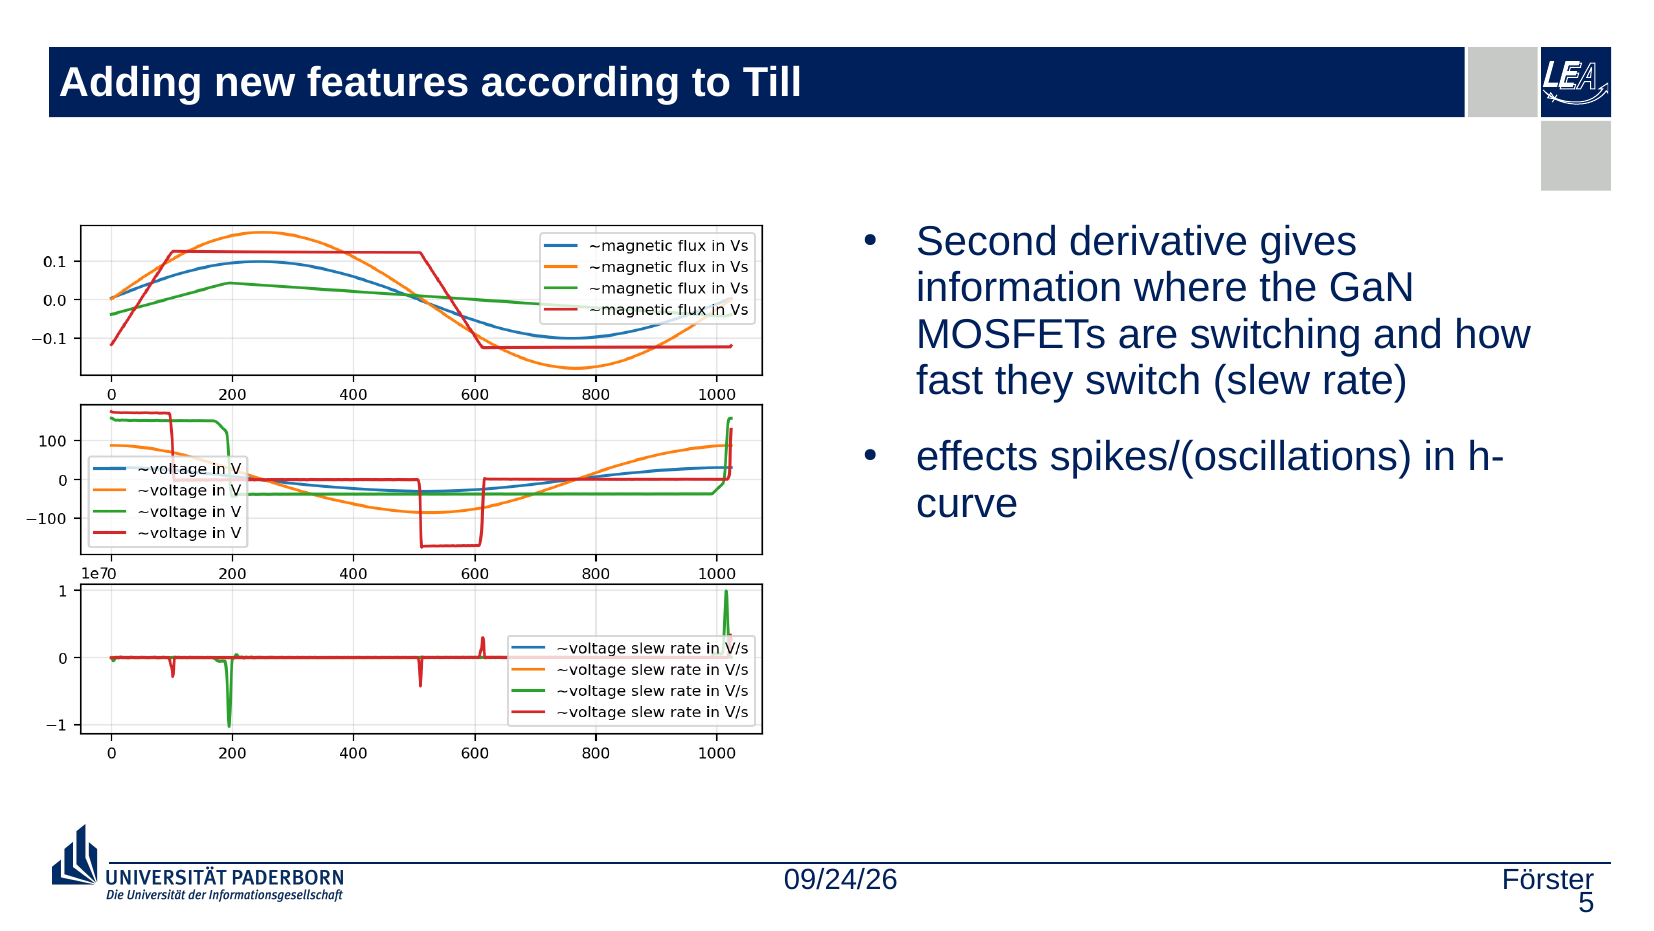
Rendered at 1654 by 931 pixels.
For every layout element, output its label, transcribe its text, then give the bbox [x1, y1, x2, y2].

picture [11, 212, 775, 774]
picture [52, 824, 343, 902]
list Second derivative gives information where the GaN MOSFETs are switching and how fast they switch (slew rate) effects spikes/(oscillations) in h-curve [845, 217, 1572, 758]
title Adding new features according to Till [59, 47, 1447, 117]
